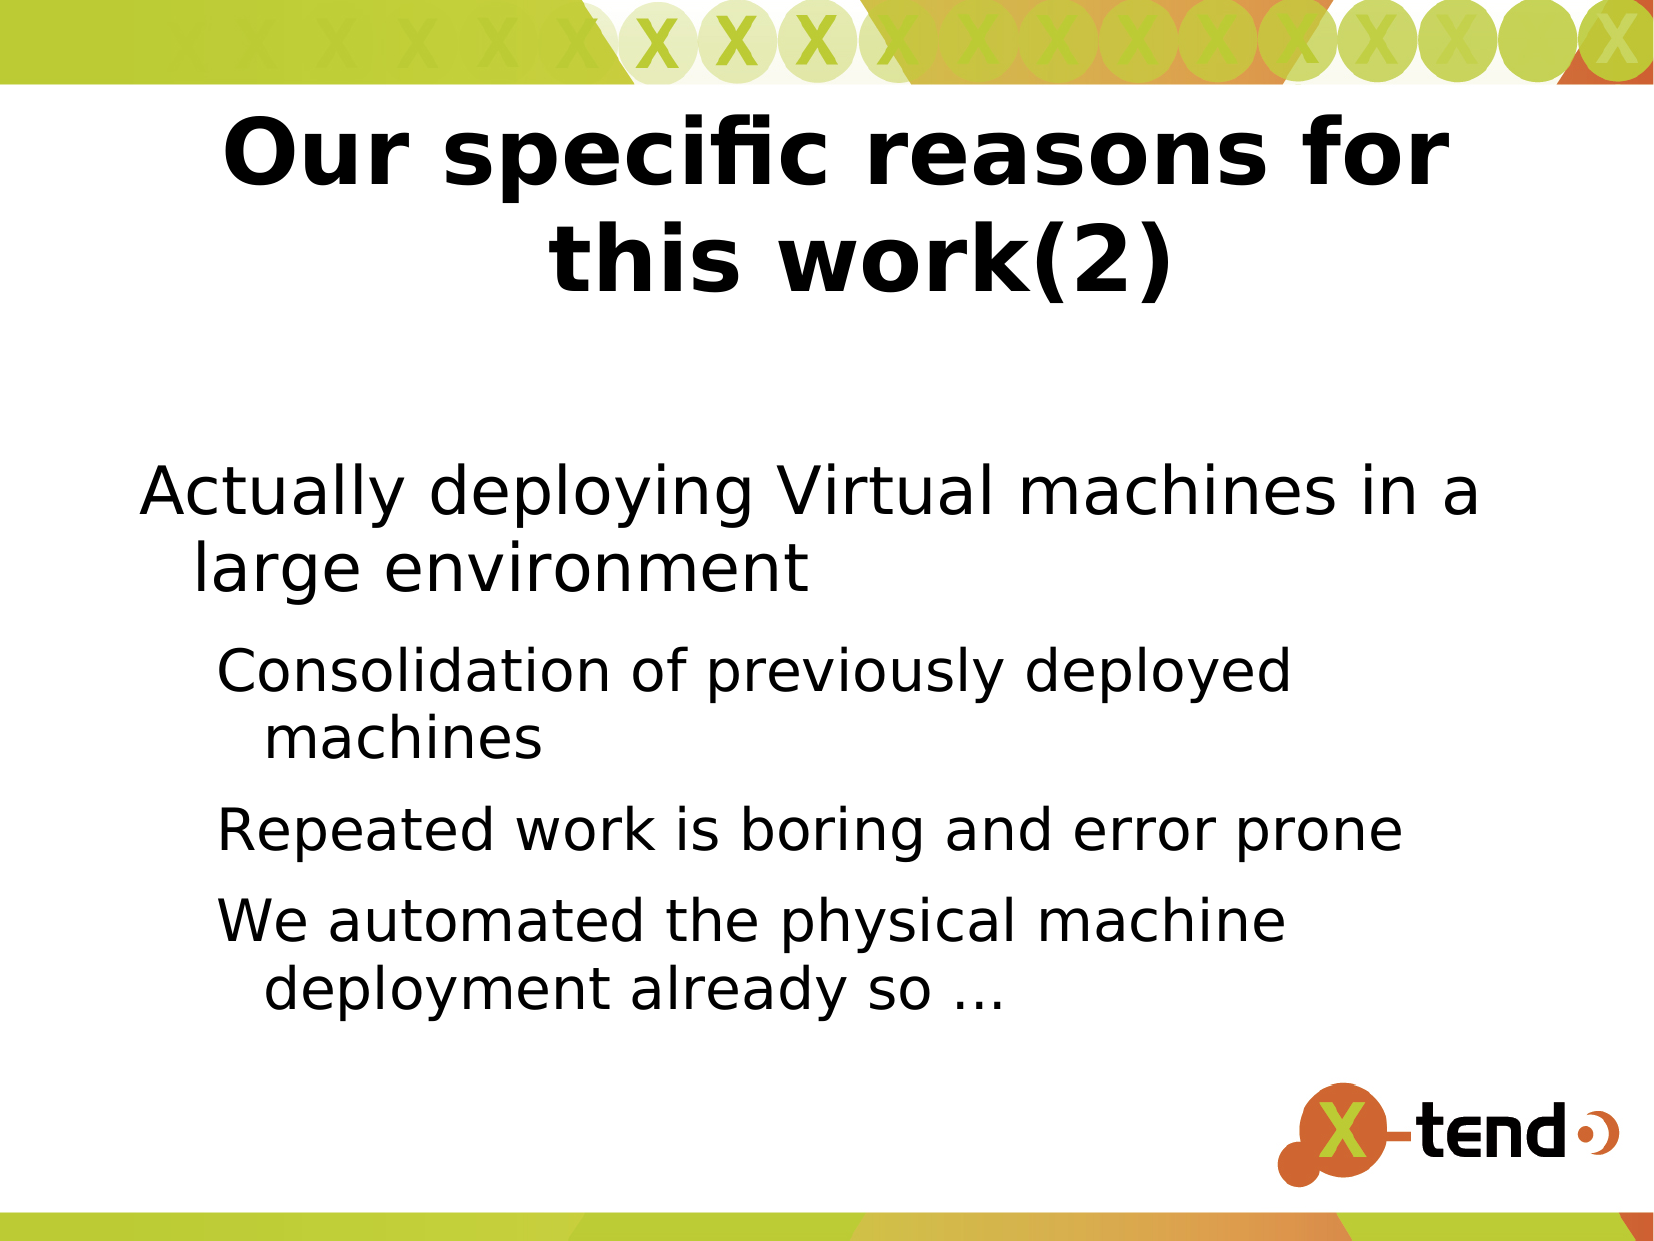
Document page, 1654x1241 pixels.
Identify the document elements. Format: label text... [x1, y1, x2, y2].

list Actually deploying Virtual machines in a large environment Consolidation of previously deployed machines Repeated work is boring and error prone We automated the physical machine deployment already so ... [121, 344, 1534, 1127]
picture [0, 0, 1654, 1241]
title Our specific reasons for this work(2) [121, 99, 1534, 314]
